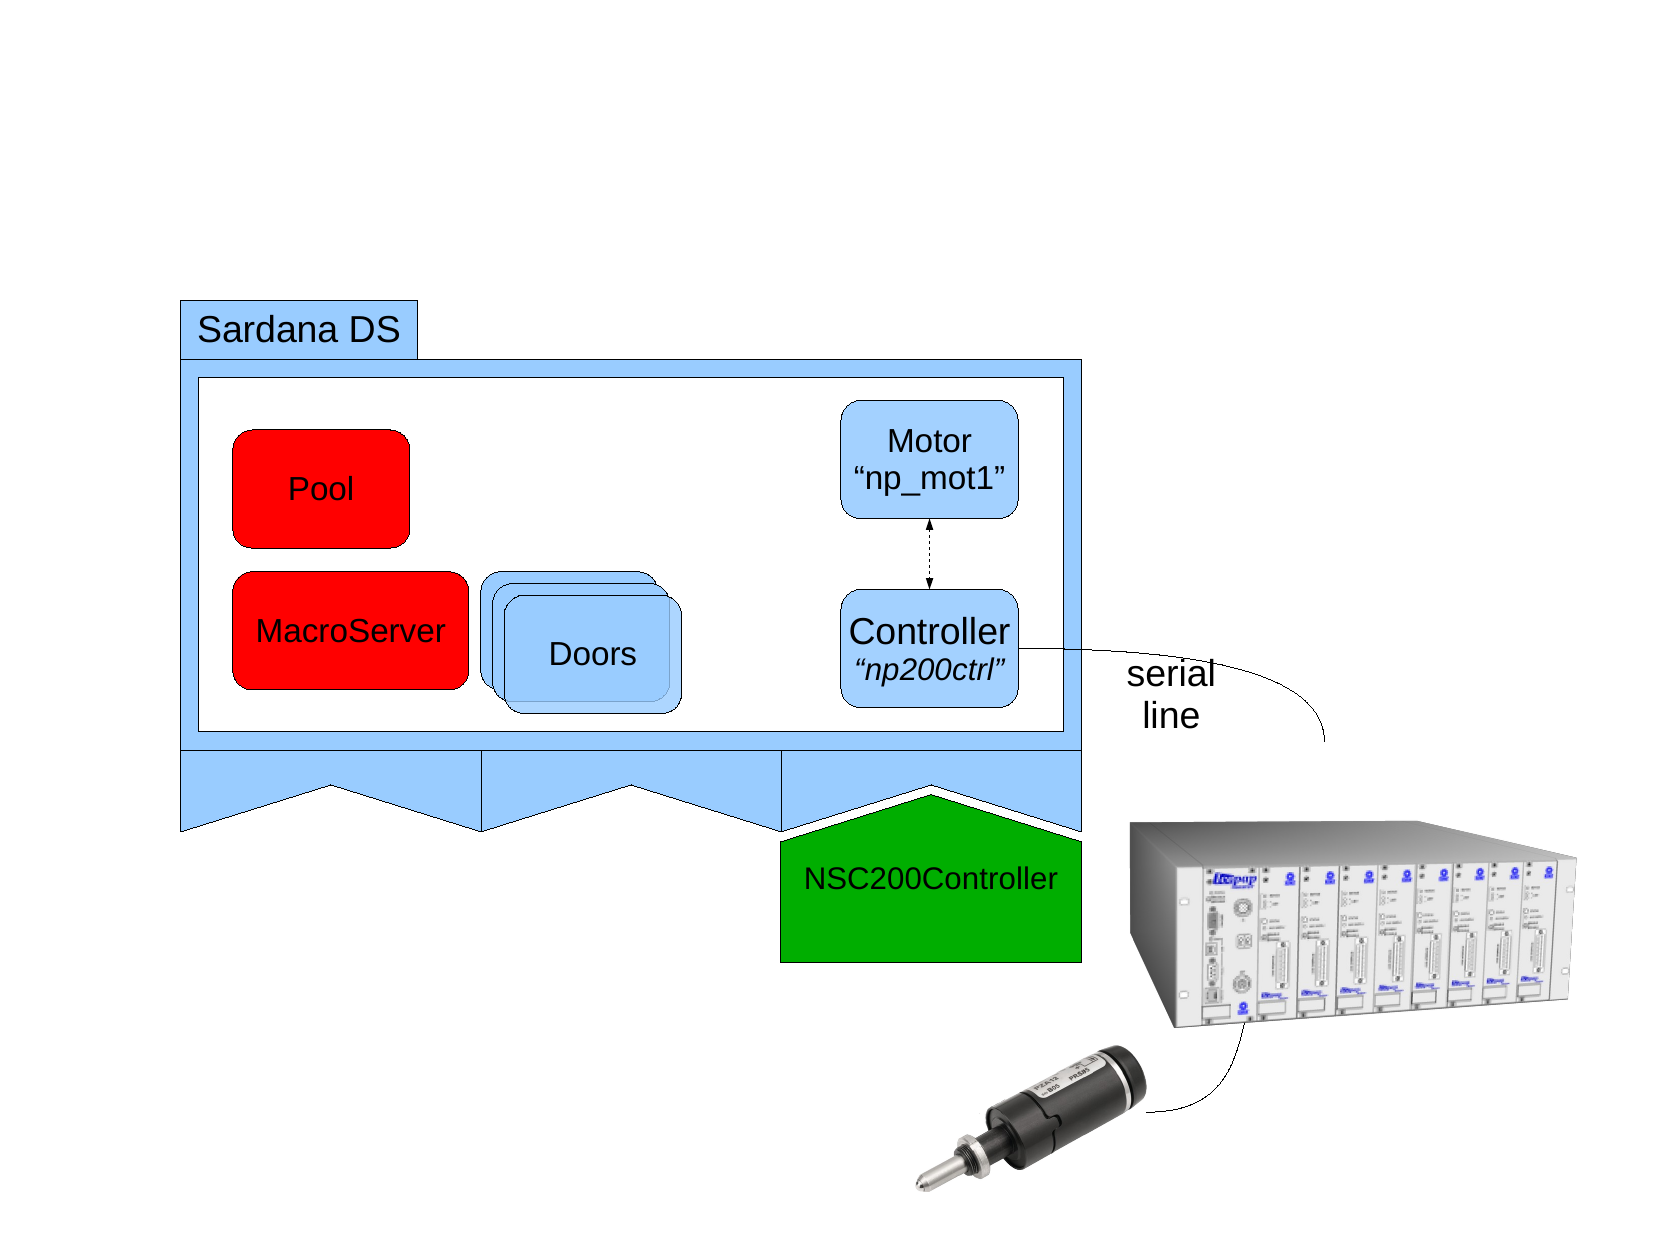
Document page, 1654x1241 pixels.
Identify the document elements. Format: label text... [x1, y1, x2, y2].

text_box Pool [232, 429, 410, 549]
text_box [480, 571, 669, 701]
picture [1131, 822, 1576, 1027]
text_box Controller “np200ctrl” [840, 589, 1019, 708]
text_box MacroServer [232, 571, 469, 690]
text_box Doors [504, 595, 682, 714]
text_box NSC200Controller [780, 794, 1082, 963]
text_box Sardana DS [180, 300, 418, 360]
text_box [180, 359, 1082, 832]
text_box Motor “np_mot1” [840, 400, 1019, 519]
picture [897, 1032, 1147, 1192]
